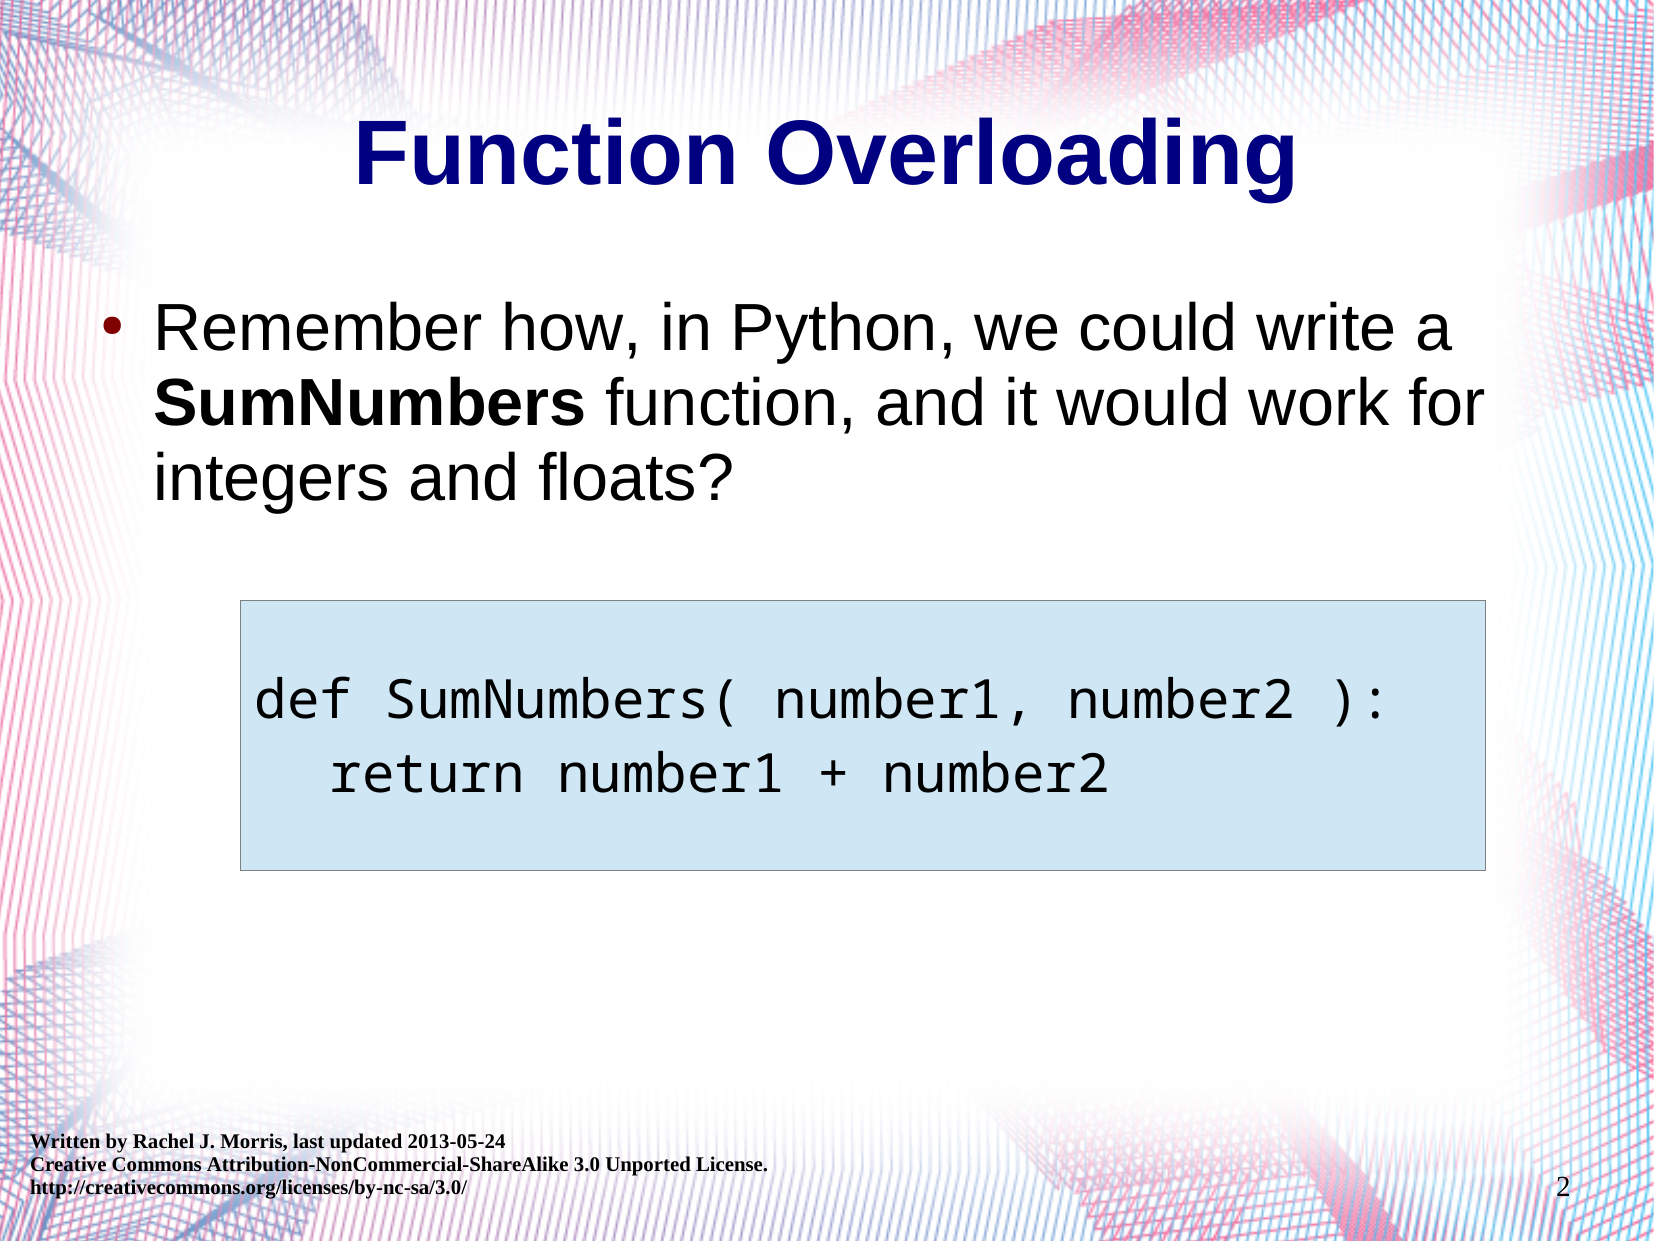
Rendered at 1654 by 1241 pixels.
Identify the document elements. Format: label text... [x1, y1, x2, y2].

text_box def SumNumbers( number1, number2 ): return number1 + number2 [240, 600, 1486, 871]
list Remember how, in Python, we could write a SumNumbers function, and it would work for integers and floats? [82, 290, 1571, 526]
title Function Overloading [82, 49, 1571, 257]
picture [0, 0, 1654, 1241]
